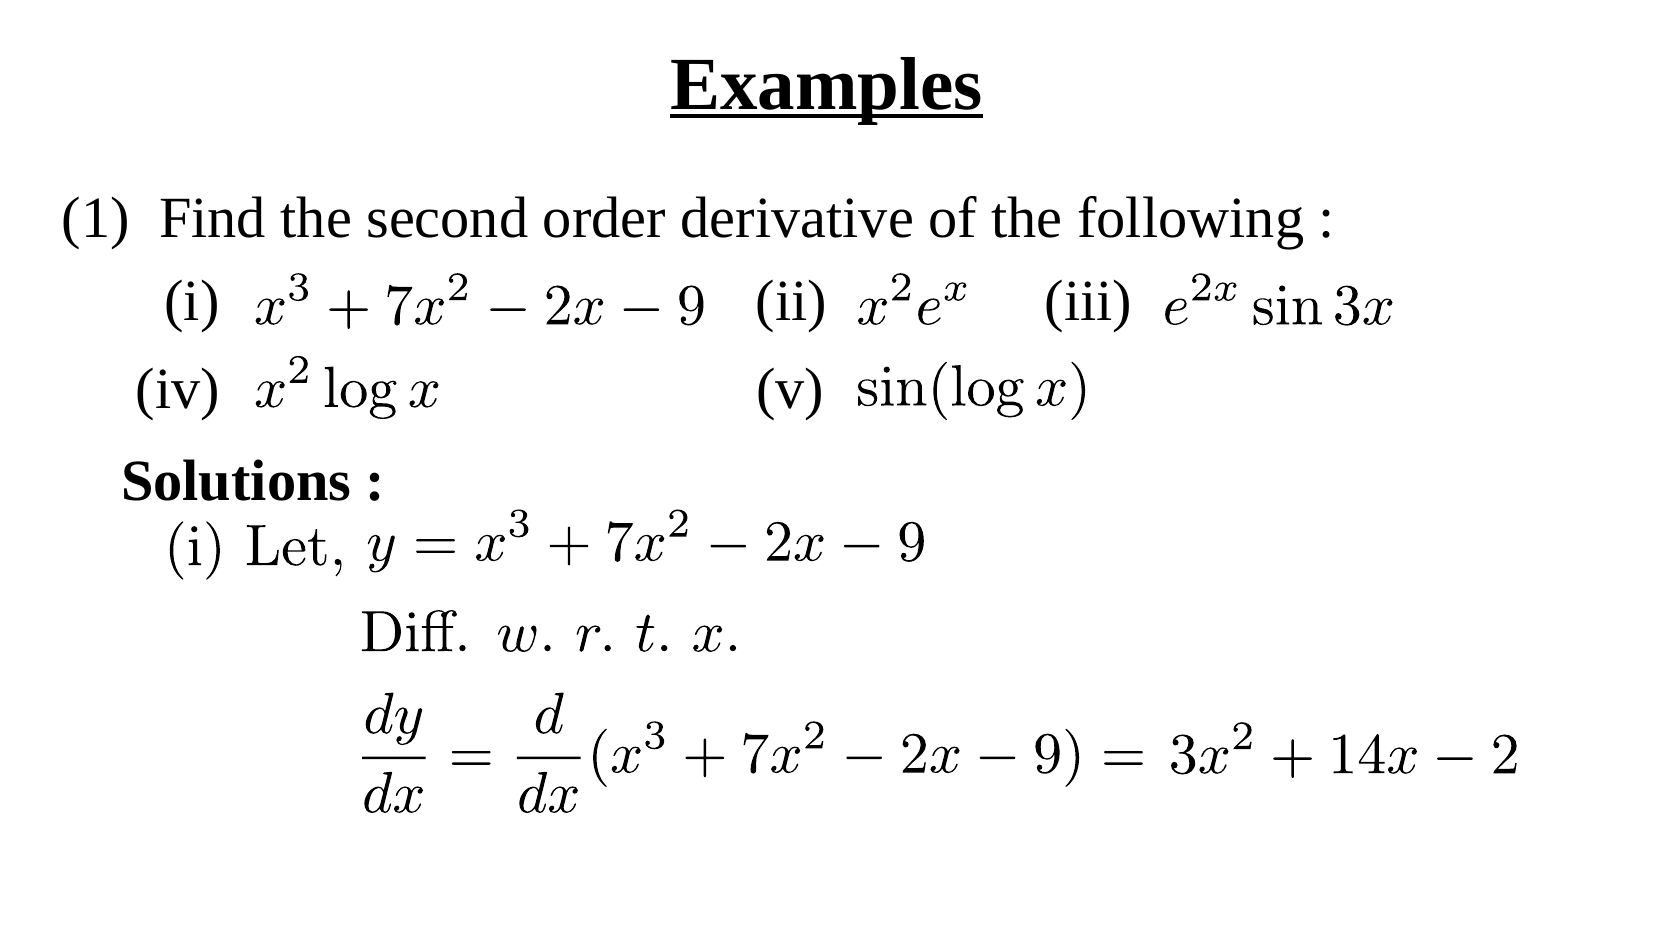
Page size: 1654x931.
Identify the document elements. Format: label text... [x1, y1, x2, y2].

text_box [362, 692, 1143, 814]
text_box Examples [59, 35, 1595, 134]
text_box [255, 273, 704, 330]
text_box [367, 509, 924, 573]
title (1) Find the second order derivative of the following : (i) (ii) (iii) (iv) (v) Solutions : [47, 153, 1607, 886]
text_box [858, 273, 967, 325]
text_box [255, 355, 439, 420]
text_box [1171, 722, 1517, 779]
text_box [167, 521, 342, 580]
text_box [858, 361, 1086, 421]
text_box [1165, 273, 1393, 326]
text_box [361, 610, 737, 652]
